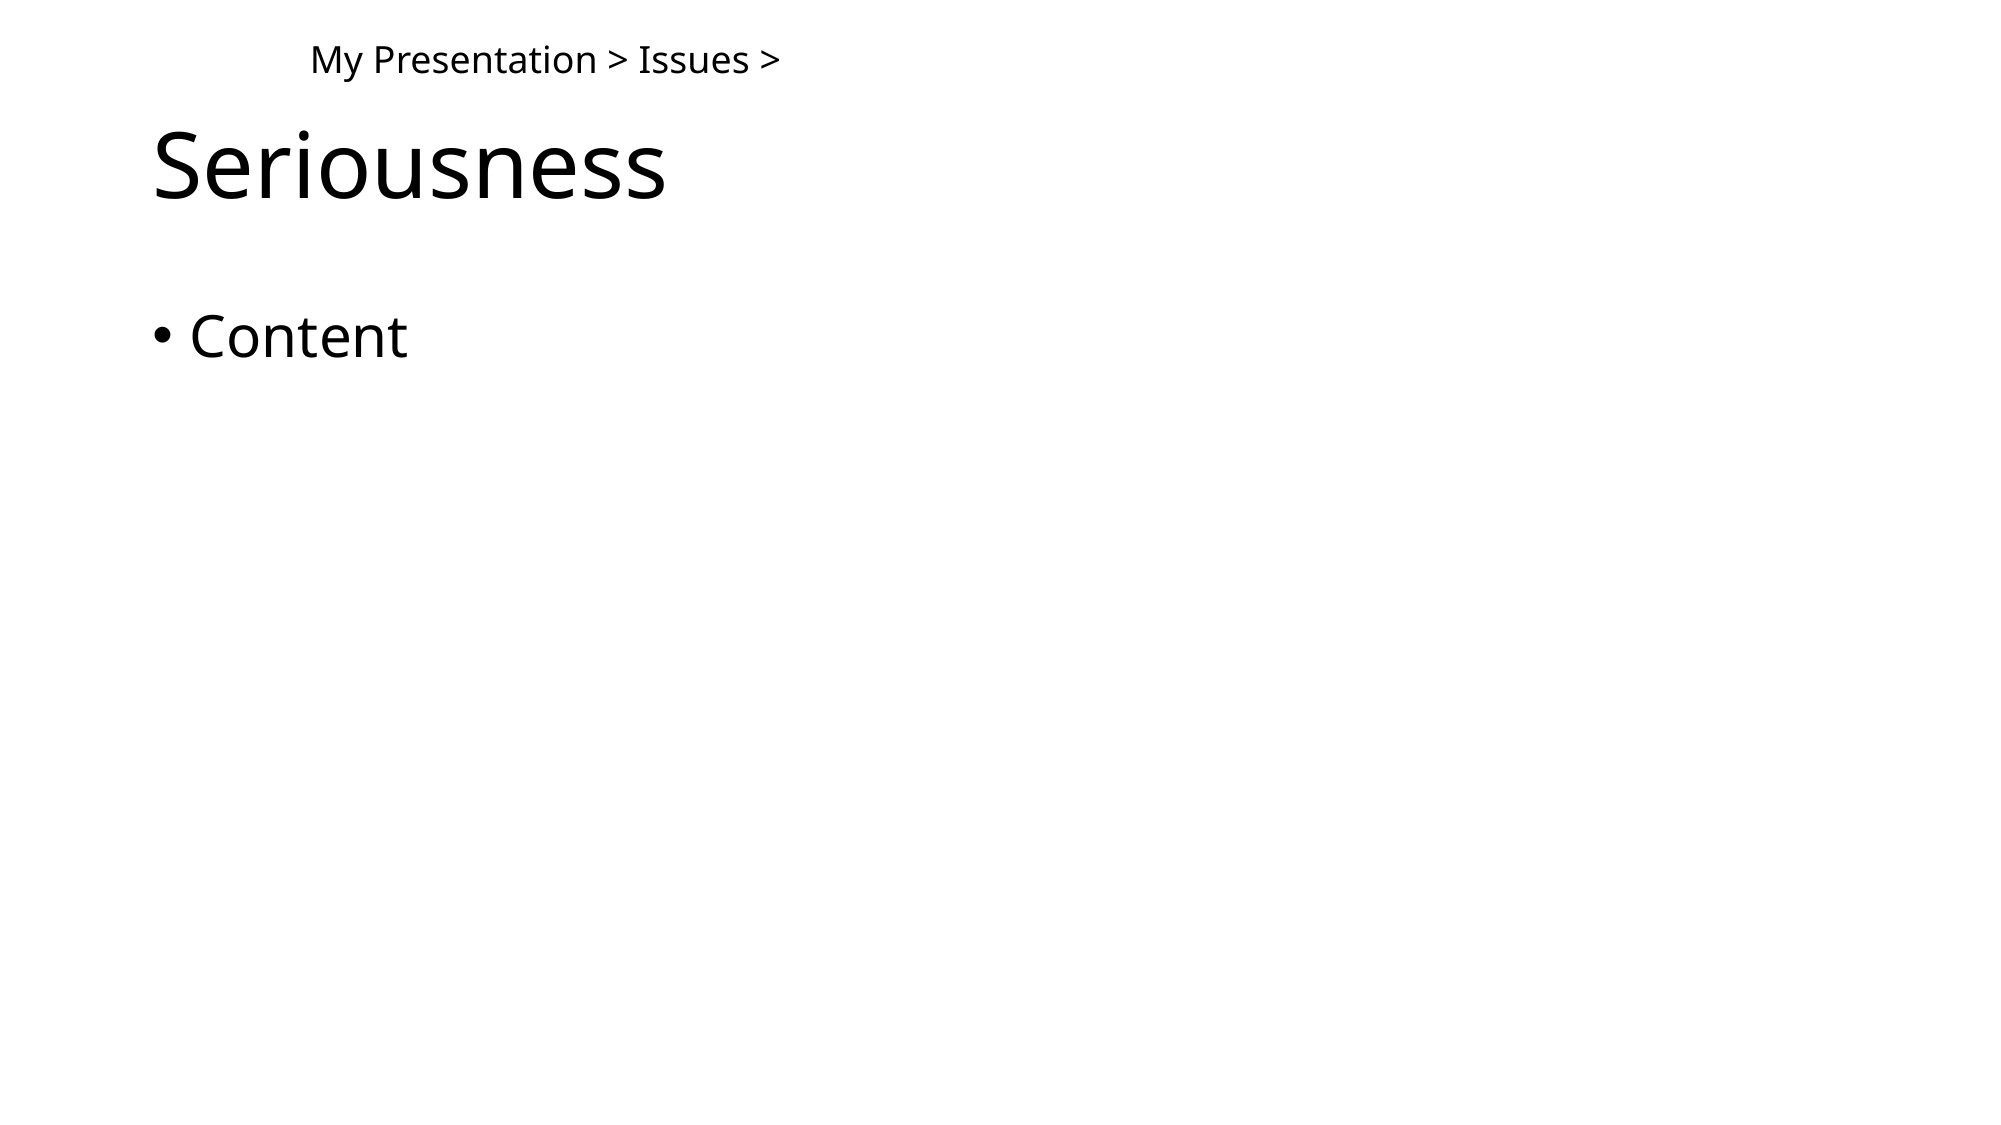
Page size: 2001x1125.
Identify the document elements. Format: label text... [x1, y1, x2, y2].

title Seriousness [137, 59, 1863, 278]
list Content [137, 299, 1863, 1014]
text_box My Presentation > Issues > [295, 25, 773, 81]
